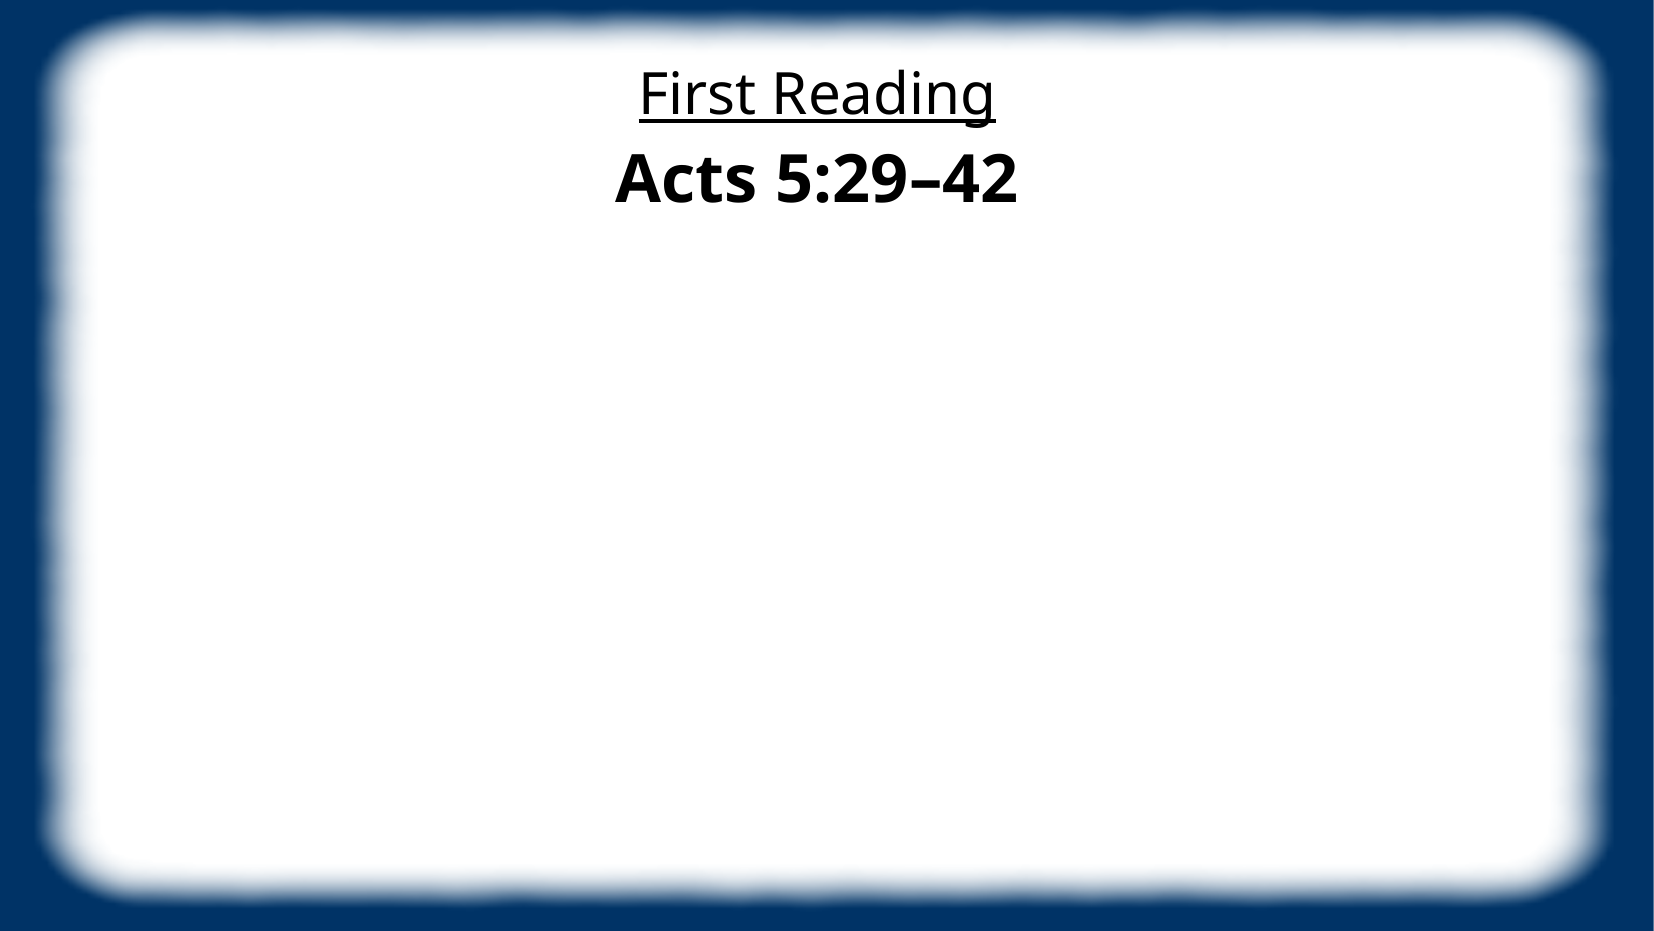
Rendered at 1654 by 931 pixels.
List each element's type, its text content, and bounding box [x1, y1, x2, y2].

text_box First Reading Acts 5:29–42 [90, 45, 1546, 226]
picture [0, 0, 1654, 931]
